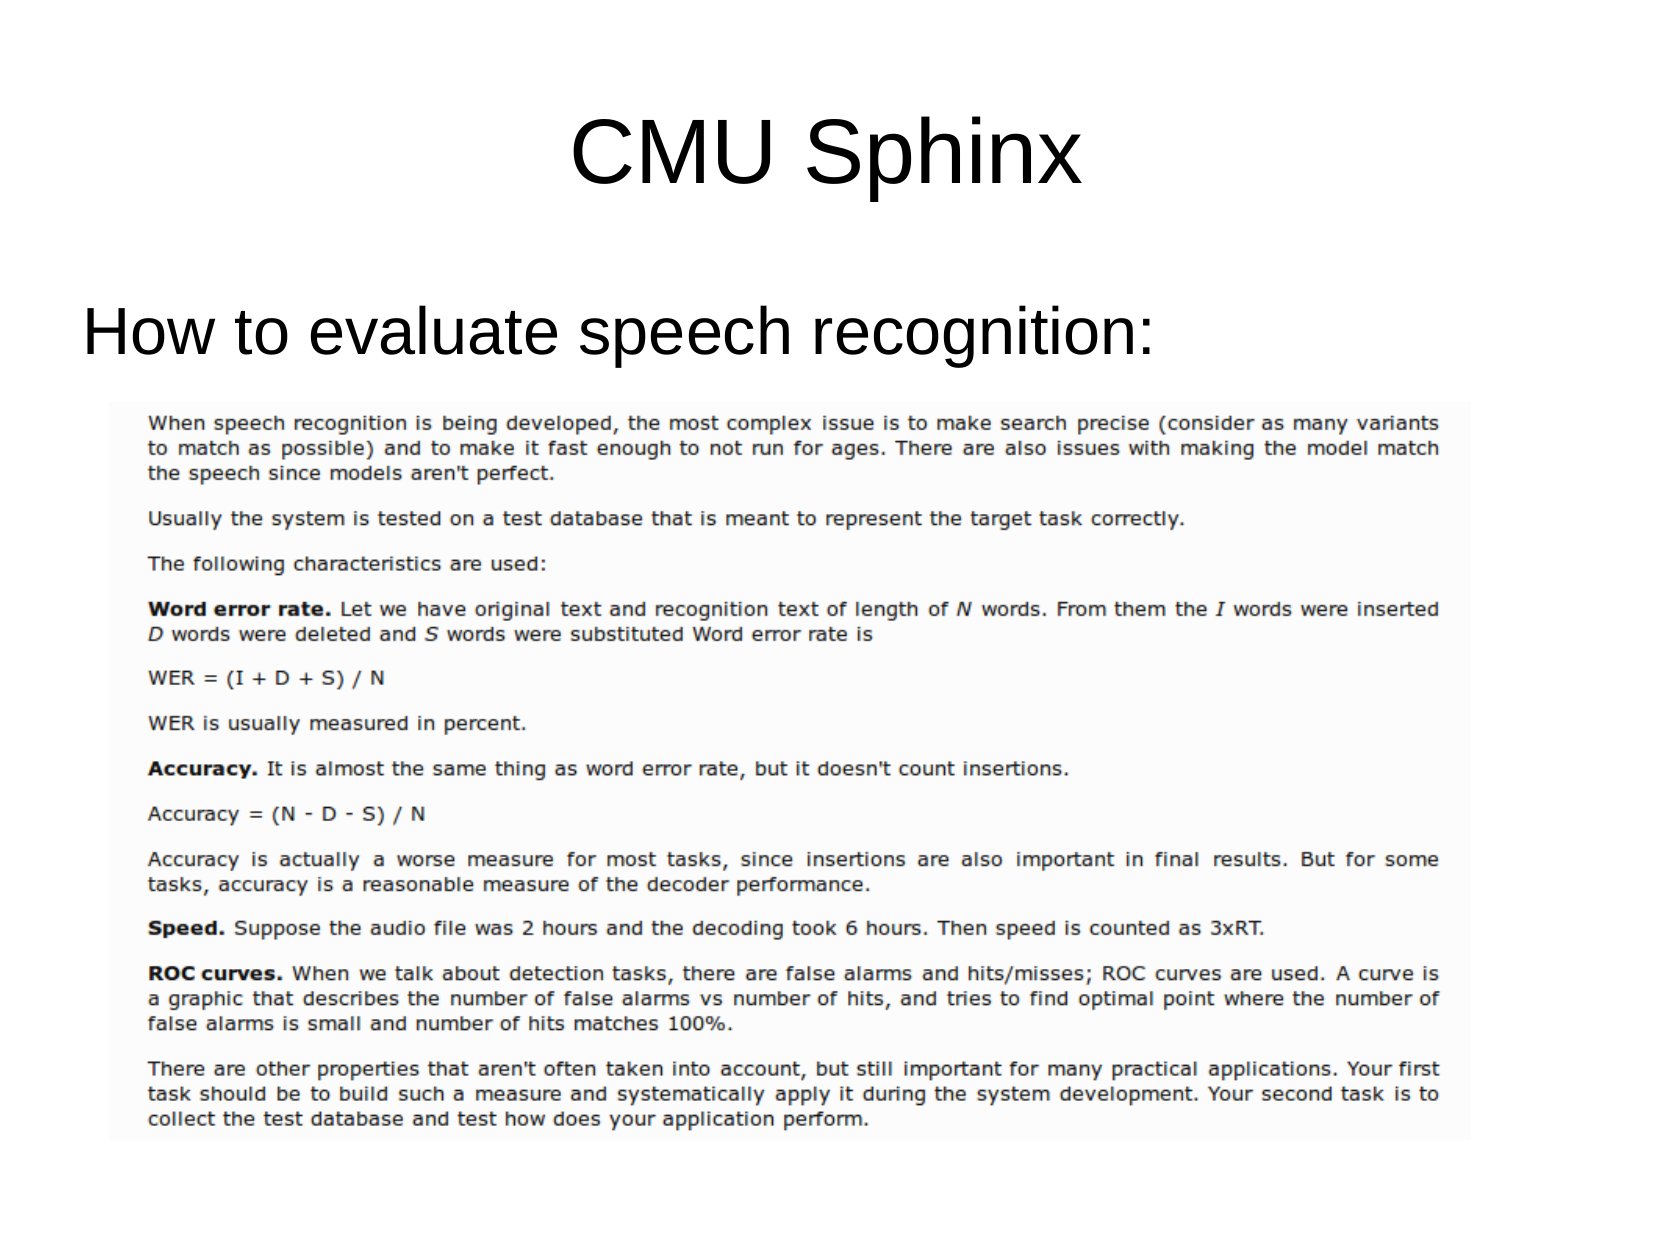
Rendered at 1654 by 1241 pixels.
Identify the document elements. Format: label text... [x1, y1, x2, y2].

list How to evaluate speech recognition: [82, 290, 1571, 1171]
title CMU Sphinx [82, 49, 1571, 257]
picture [109, 402, 1471, 1141]
